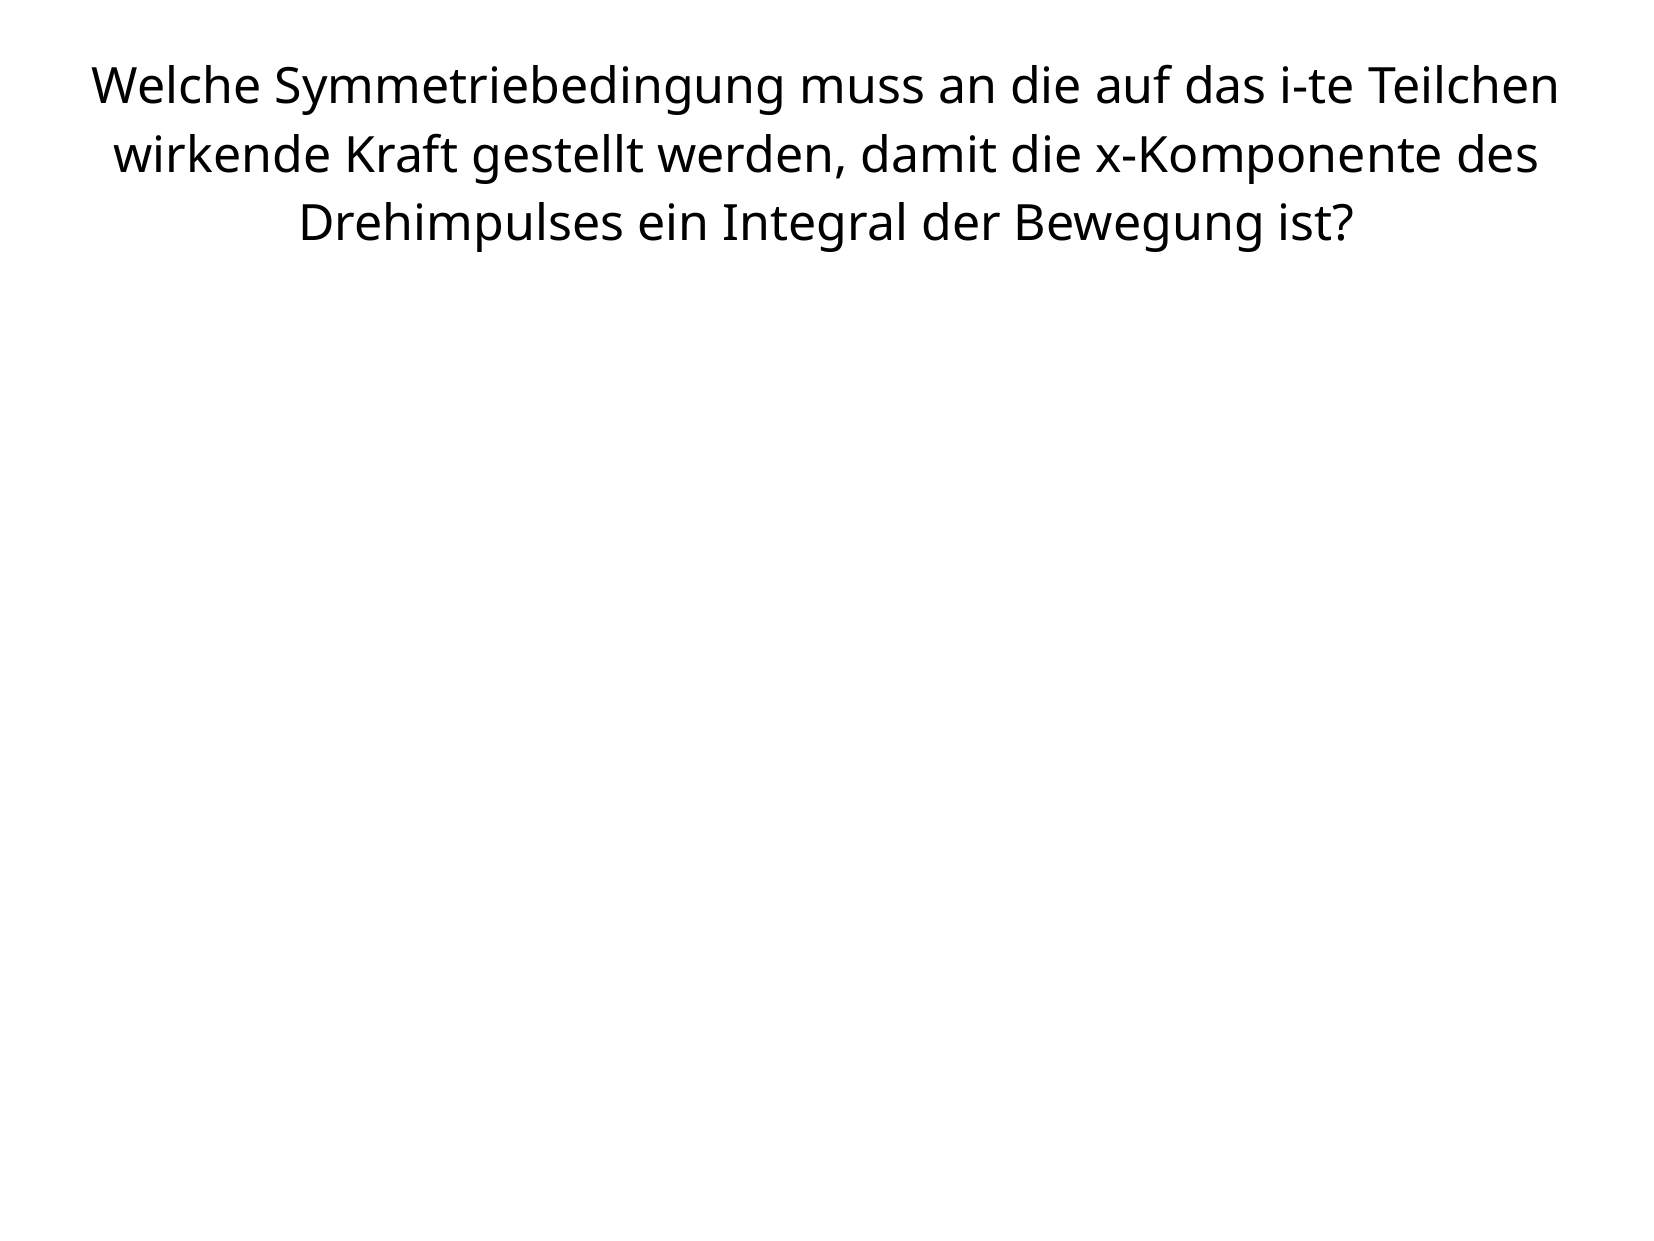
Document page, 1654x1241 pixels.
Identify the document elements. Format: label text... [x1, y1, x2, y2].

title Welche Symmetriebedingung muss an die auf das i-te Teilchen wirkende Kraft gestellt werden, damit die x-Komponente des Drehimpulses ein Integral der Bewegung ist? [82, 33, 1571, 272]
